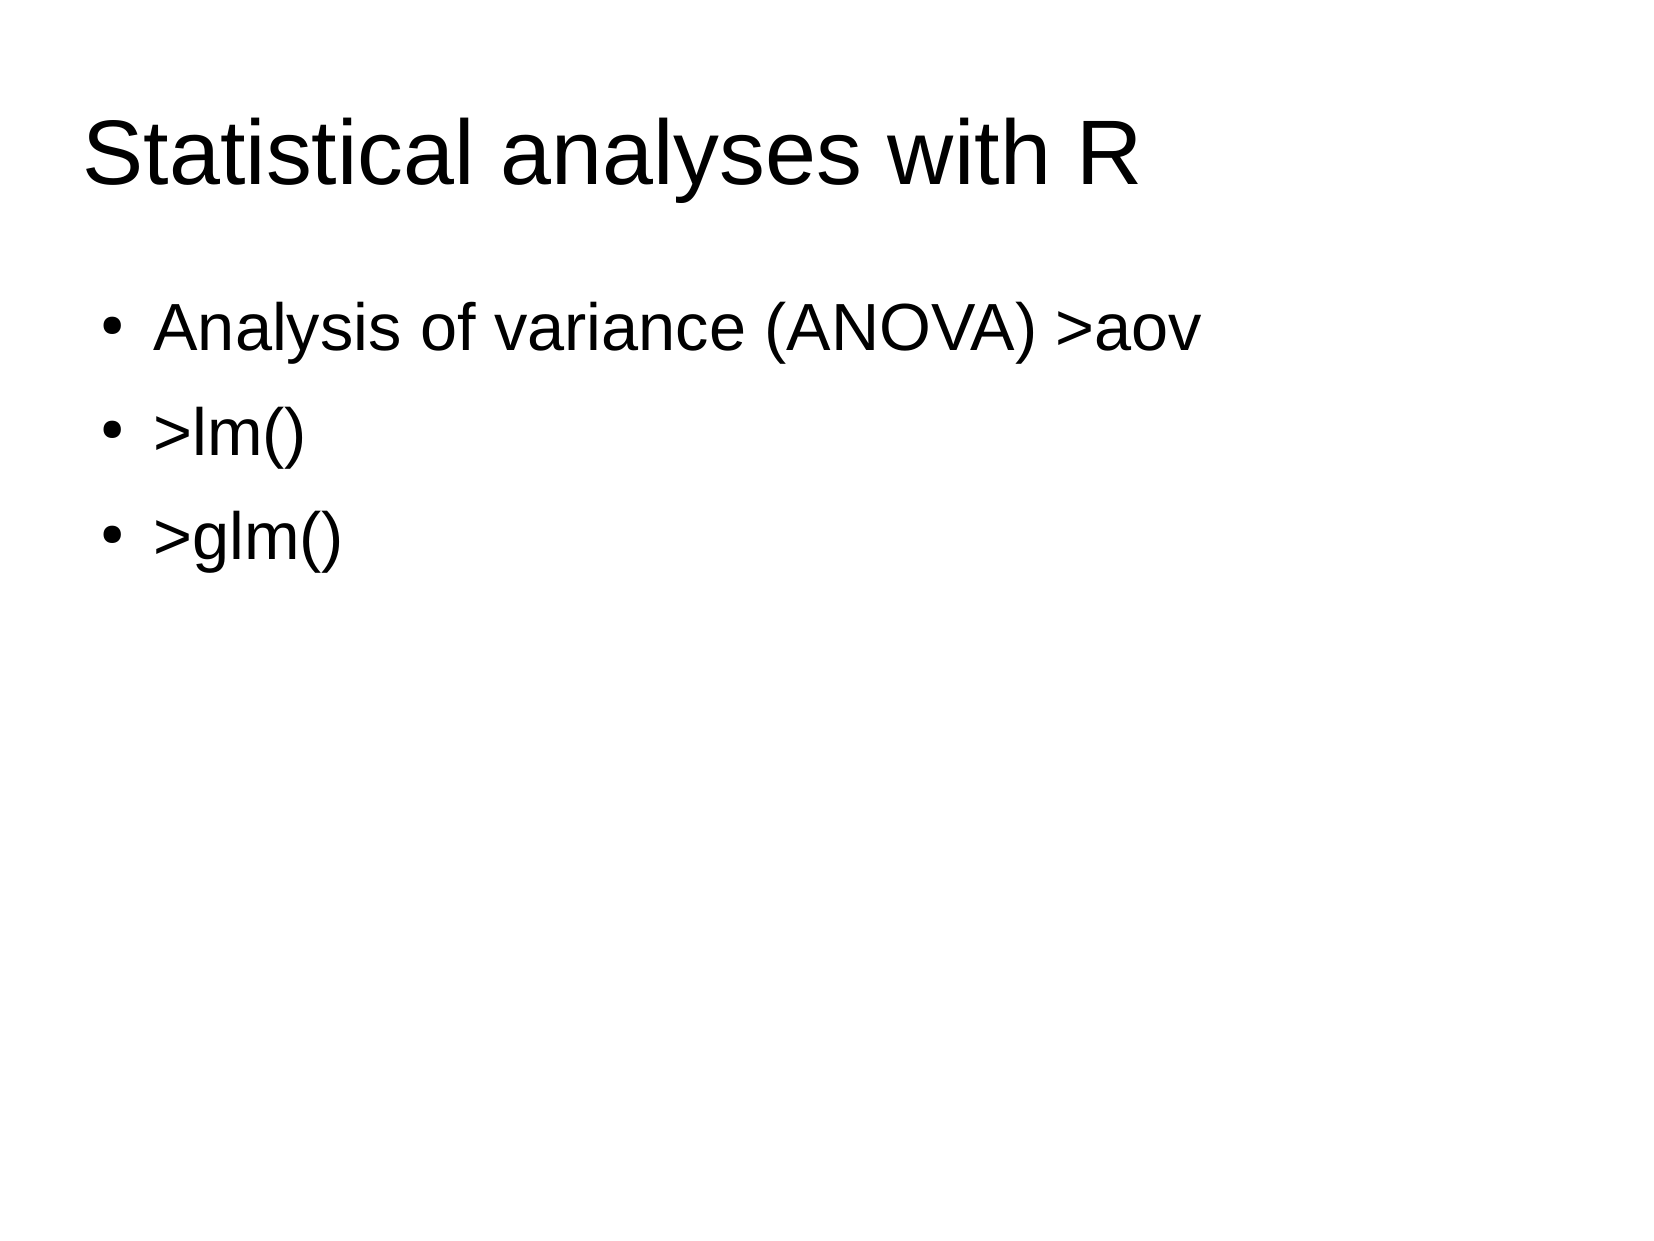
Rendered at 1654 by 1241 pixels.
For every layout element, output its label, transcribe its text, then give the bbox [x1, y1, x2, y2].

title Statistical analyses with R [82, 49, 1571, 257]
list Analysis of variance (ANOVA) >aov >lm() >glm() [82, 290, 1571, 1109]
